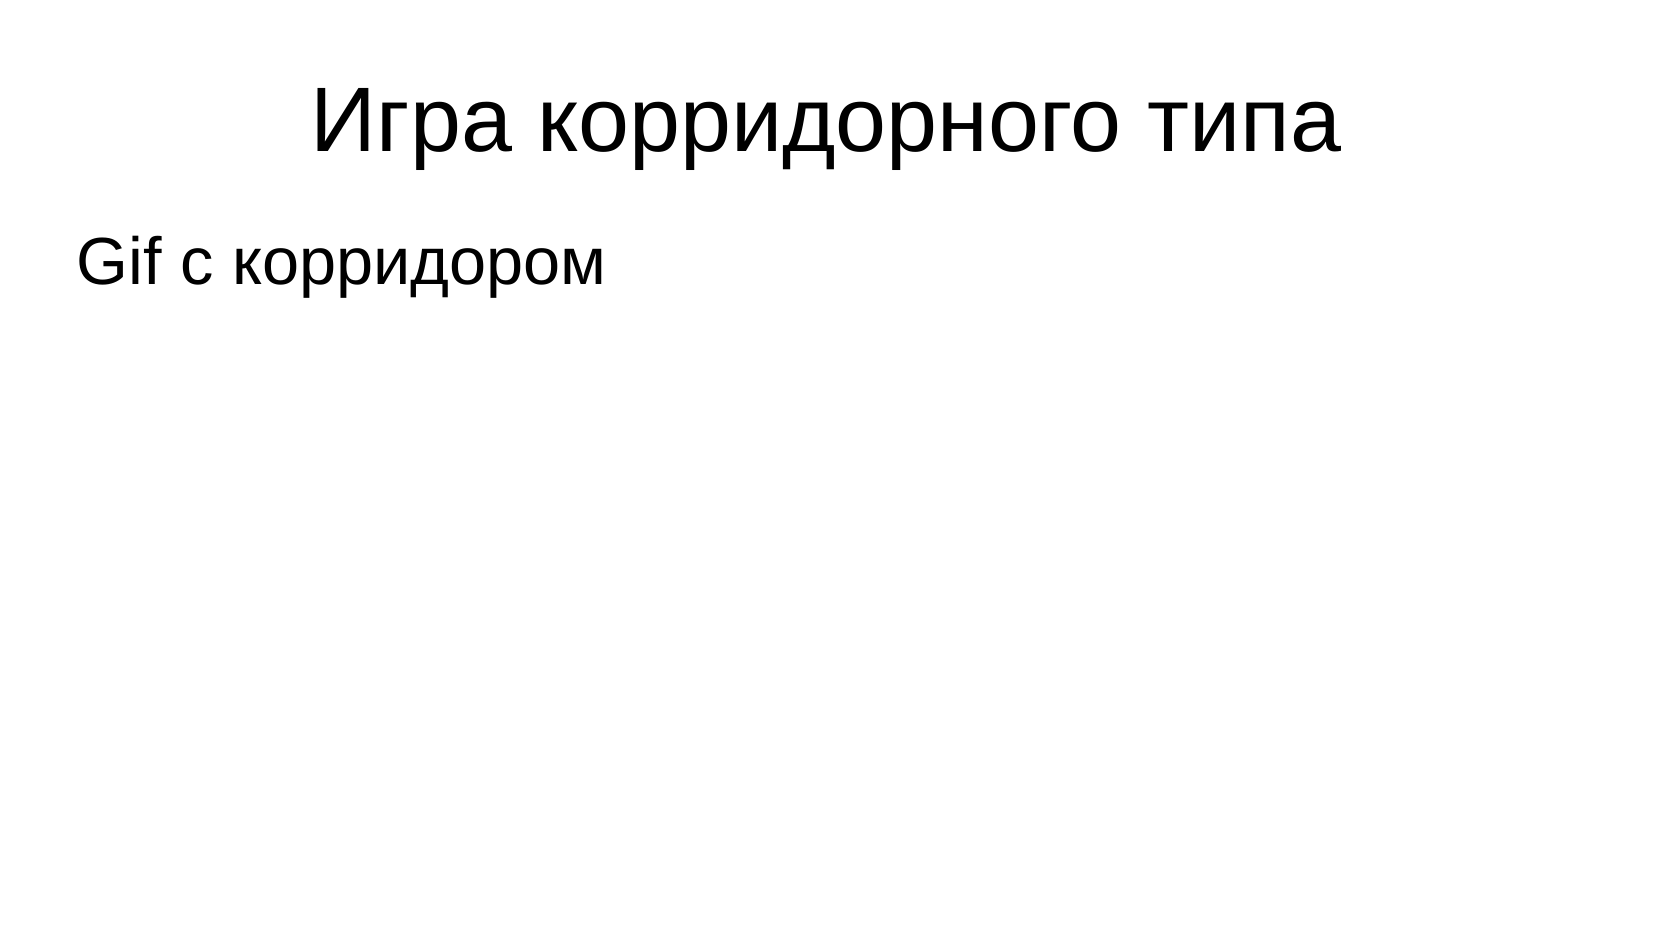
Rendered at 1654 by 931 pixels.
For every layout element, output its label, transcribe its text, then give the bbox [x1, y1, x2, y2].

list Gif с корридором [76, 217, 1565, 758]
title Игра корридорного типа [82, 37, 1571, 193]
